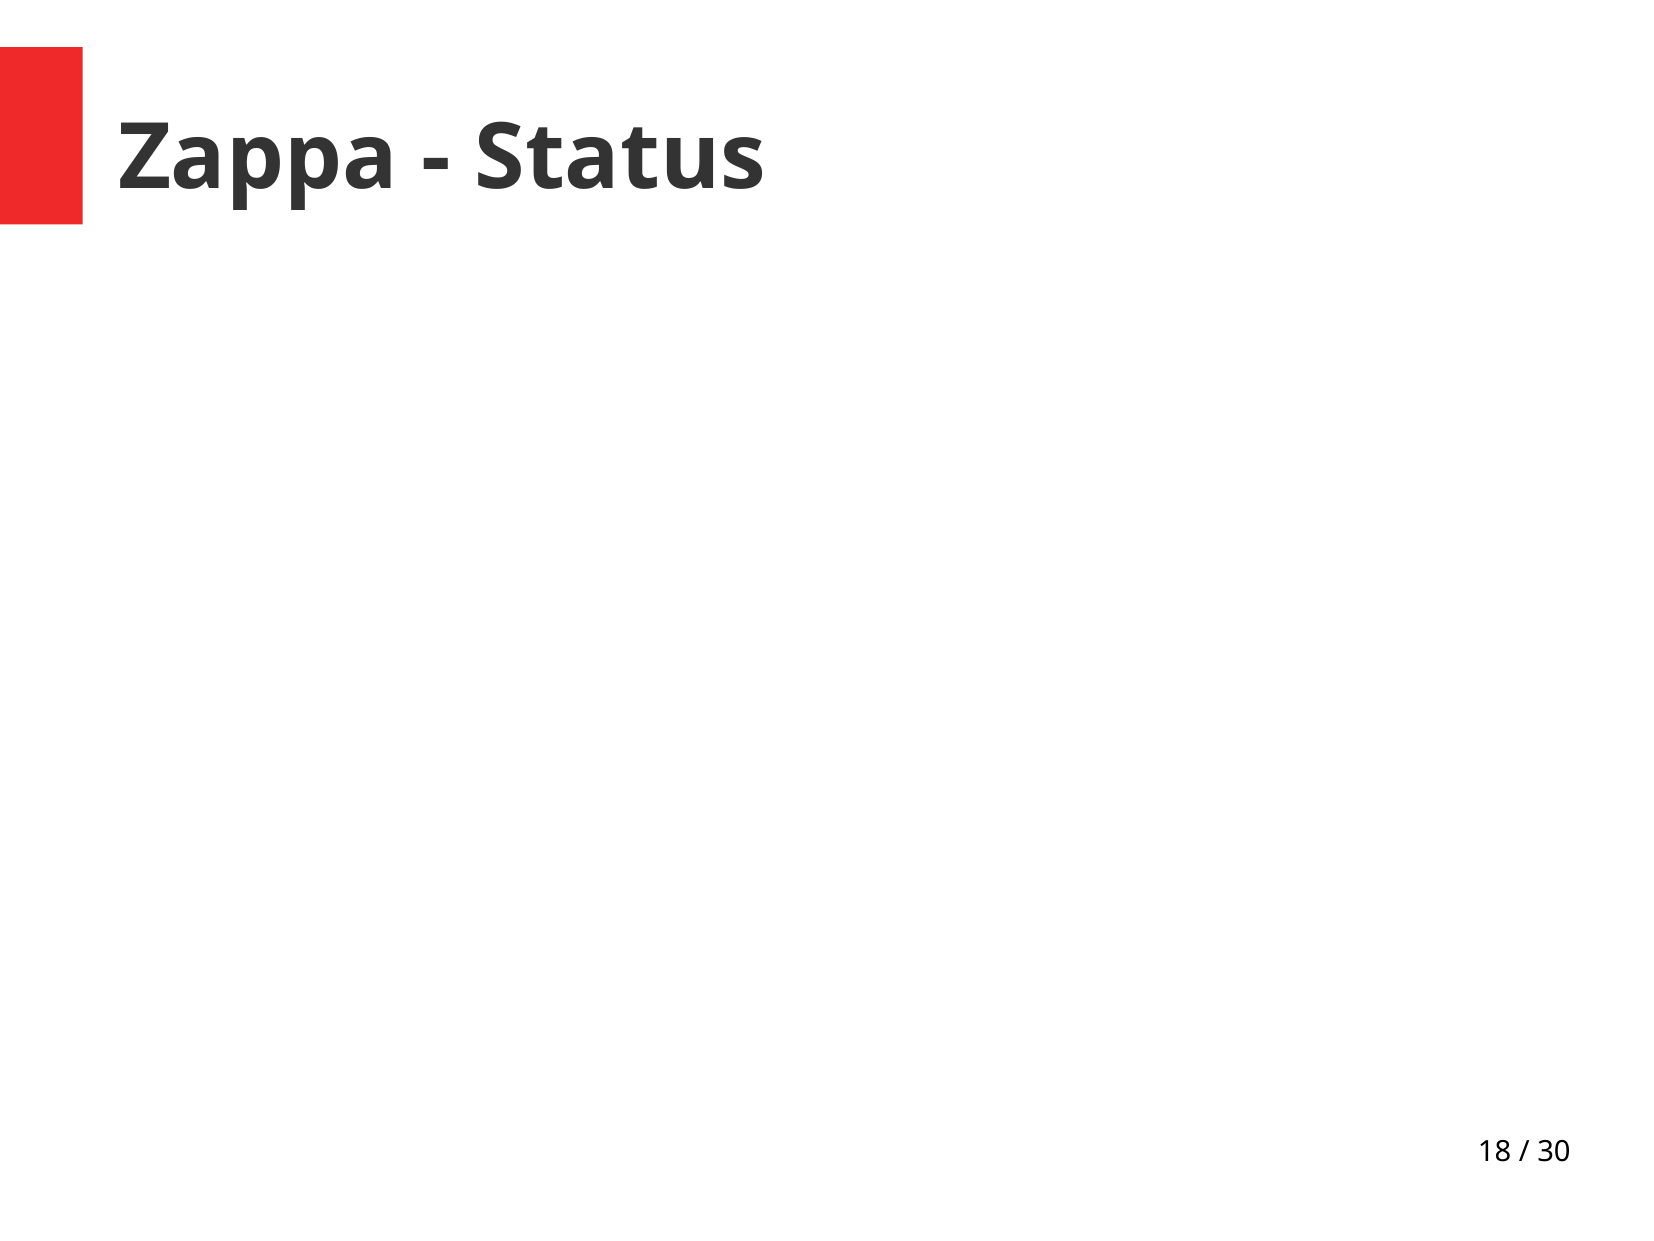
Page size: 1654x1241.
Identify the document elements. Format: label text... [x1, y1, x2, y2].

title Zappa - Status [118, 49, 1571, 257]
